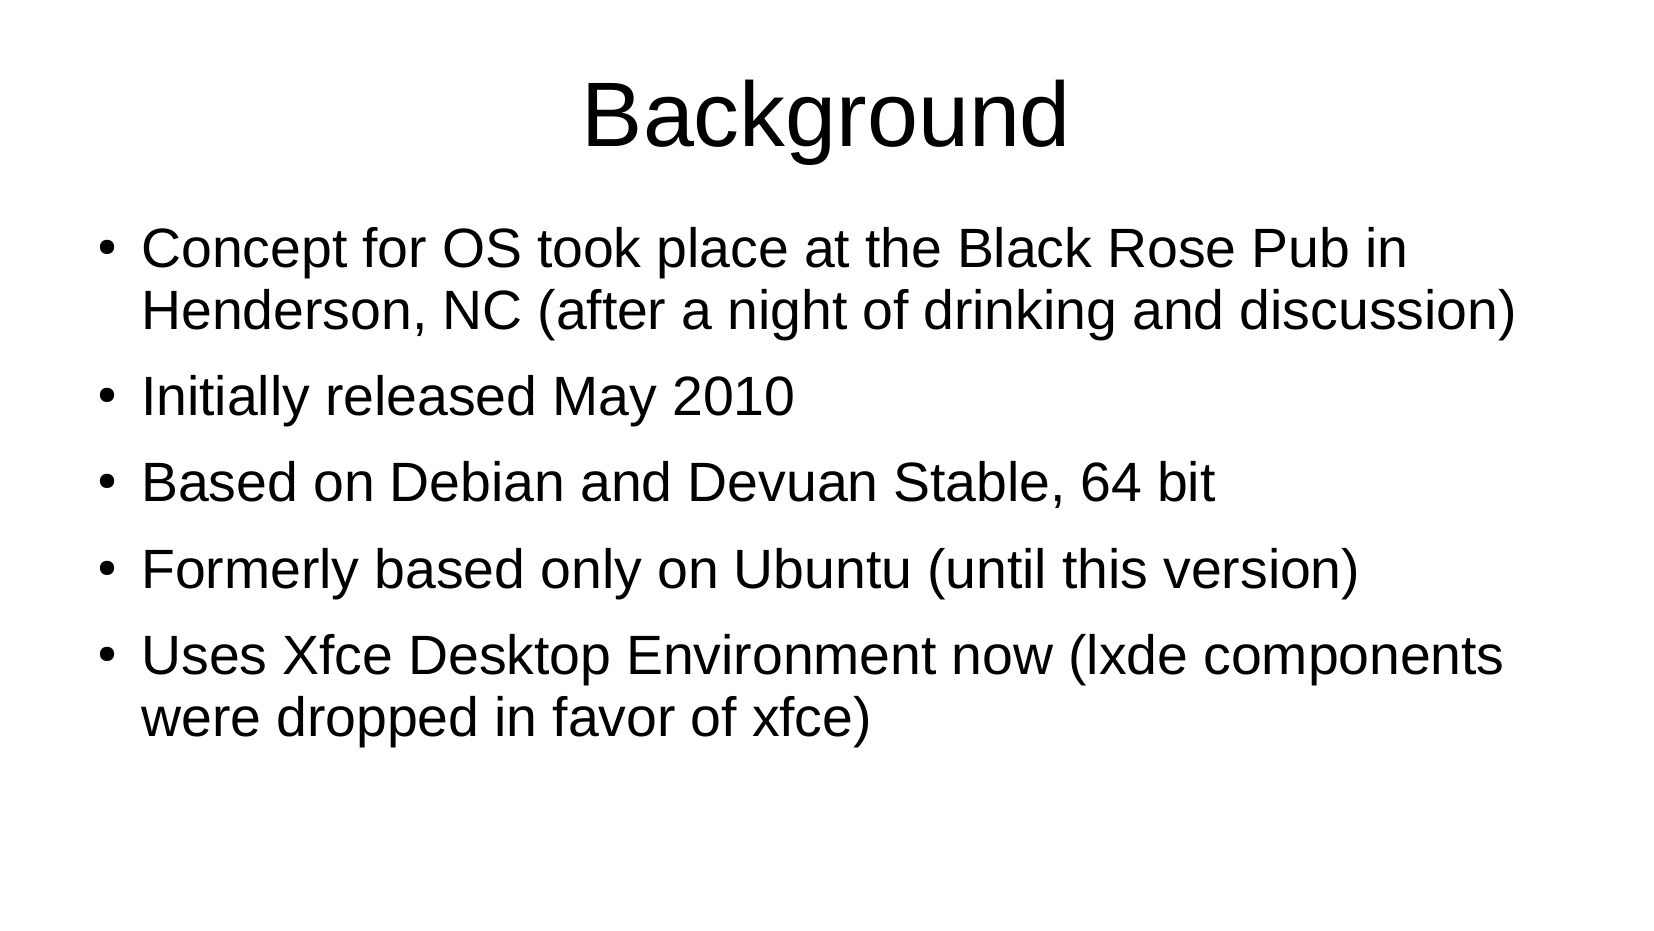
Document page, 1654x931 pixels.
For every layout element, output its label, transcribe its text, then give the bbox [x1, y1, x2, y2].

list Concept for OS took place at the Black Rose Pub in Henderson, NC (after a night of drinking and discussion) Initially released May 2010 Based on Debian and Devuan Stable, 64 bit Formerly based only on Ubuntu (until this version) Uses Xfce Desktop Environment now (lxde components were dropped in favor of xfce) [82, 217, 1571, 758]
title Background [82, 37, 1571, 193]
